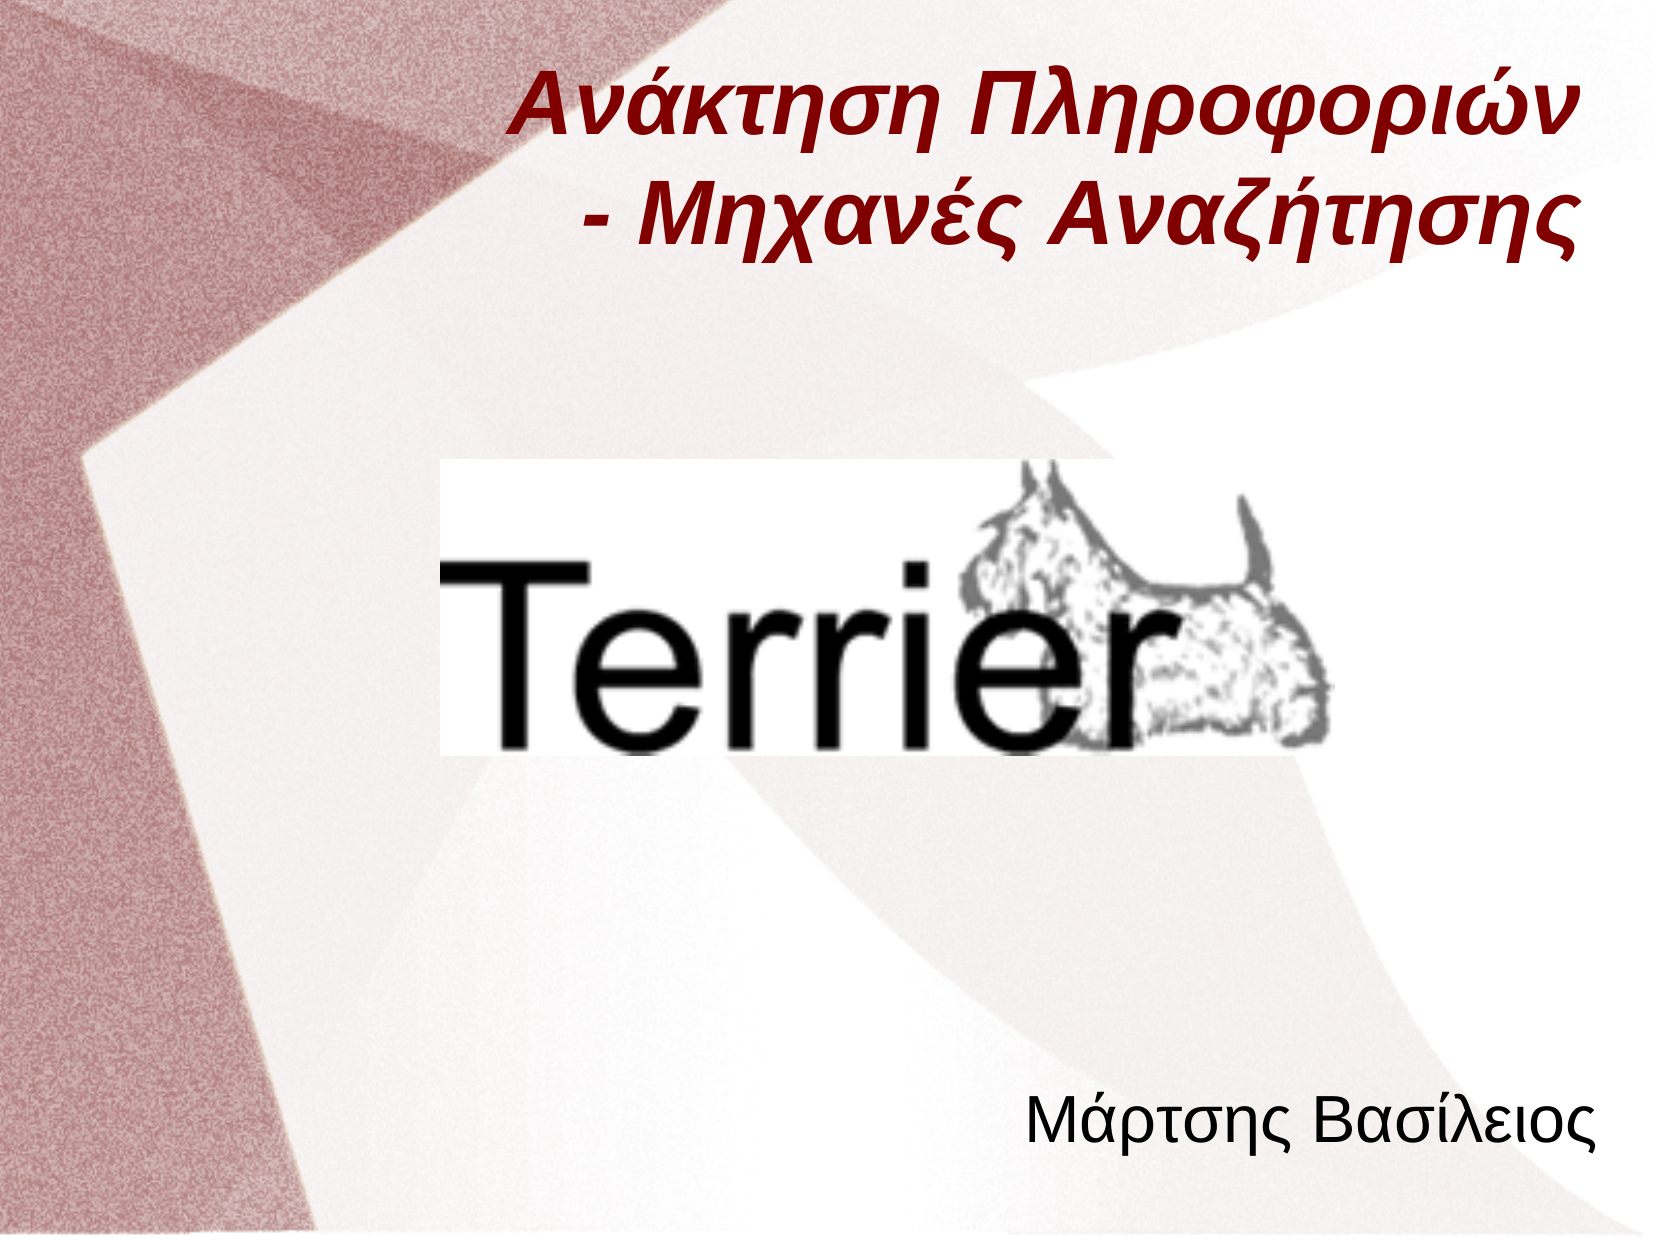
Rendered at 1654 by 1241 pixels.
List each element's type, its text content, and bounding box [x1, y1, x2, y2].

picture [440, 459, 1335, 756]
subtitle Μάρτσης Βασίλειος [673, 803, 1654, 1241]
title Ανάκτηση Πληροφοριών - Μηχανές Αναζήτησης [507, 0, 1607, 307]
